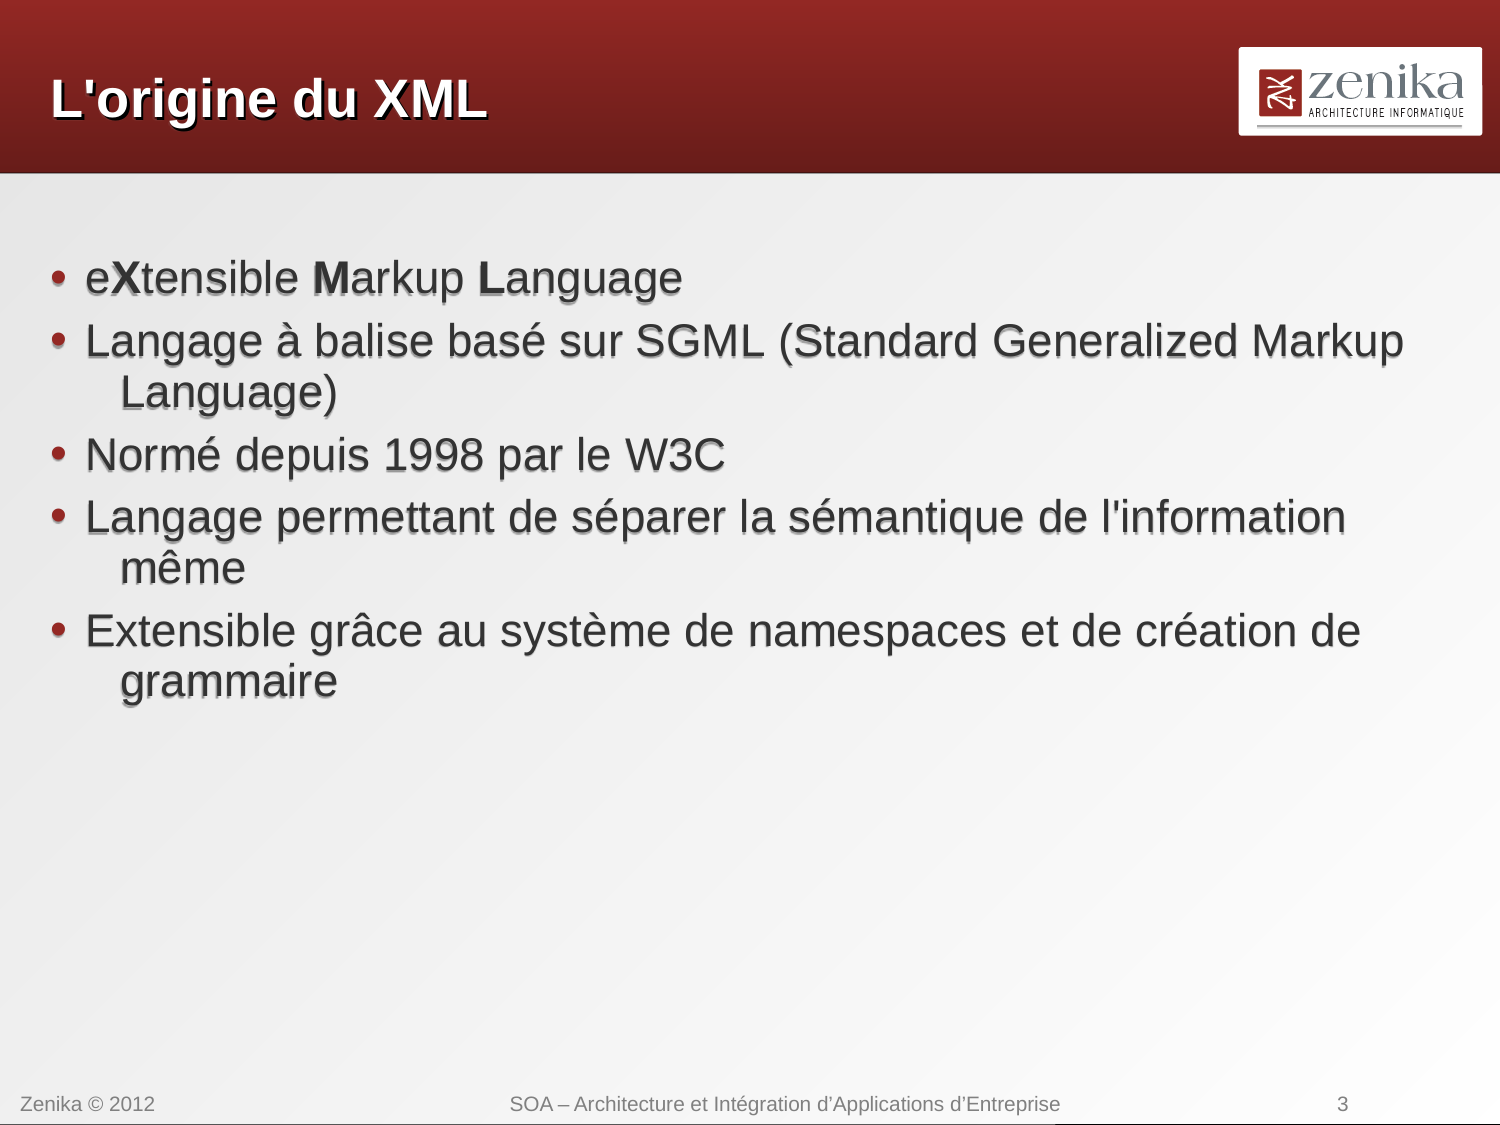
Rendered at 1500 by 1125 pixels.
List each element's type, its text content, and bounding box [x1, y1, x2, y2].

list eXtensible Markup Language Langage à balise basé sur SGML (Standard Generalized Markup Language) Normé depuis 1998 par le W3C Langage permettant de séparer la sémantique de l'information même Extensible grâce au système de namespaces et de création de grammaire [50, 249, 1435, 1079]
title L'origine du XML [50, 15, 1206, 180]
